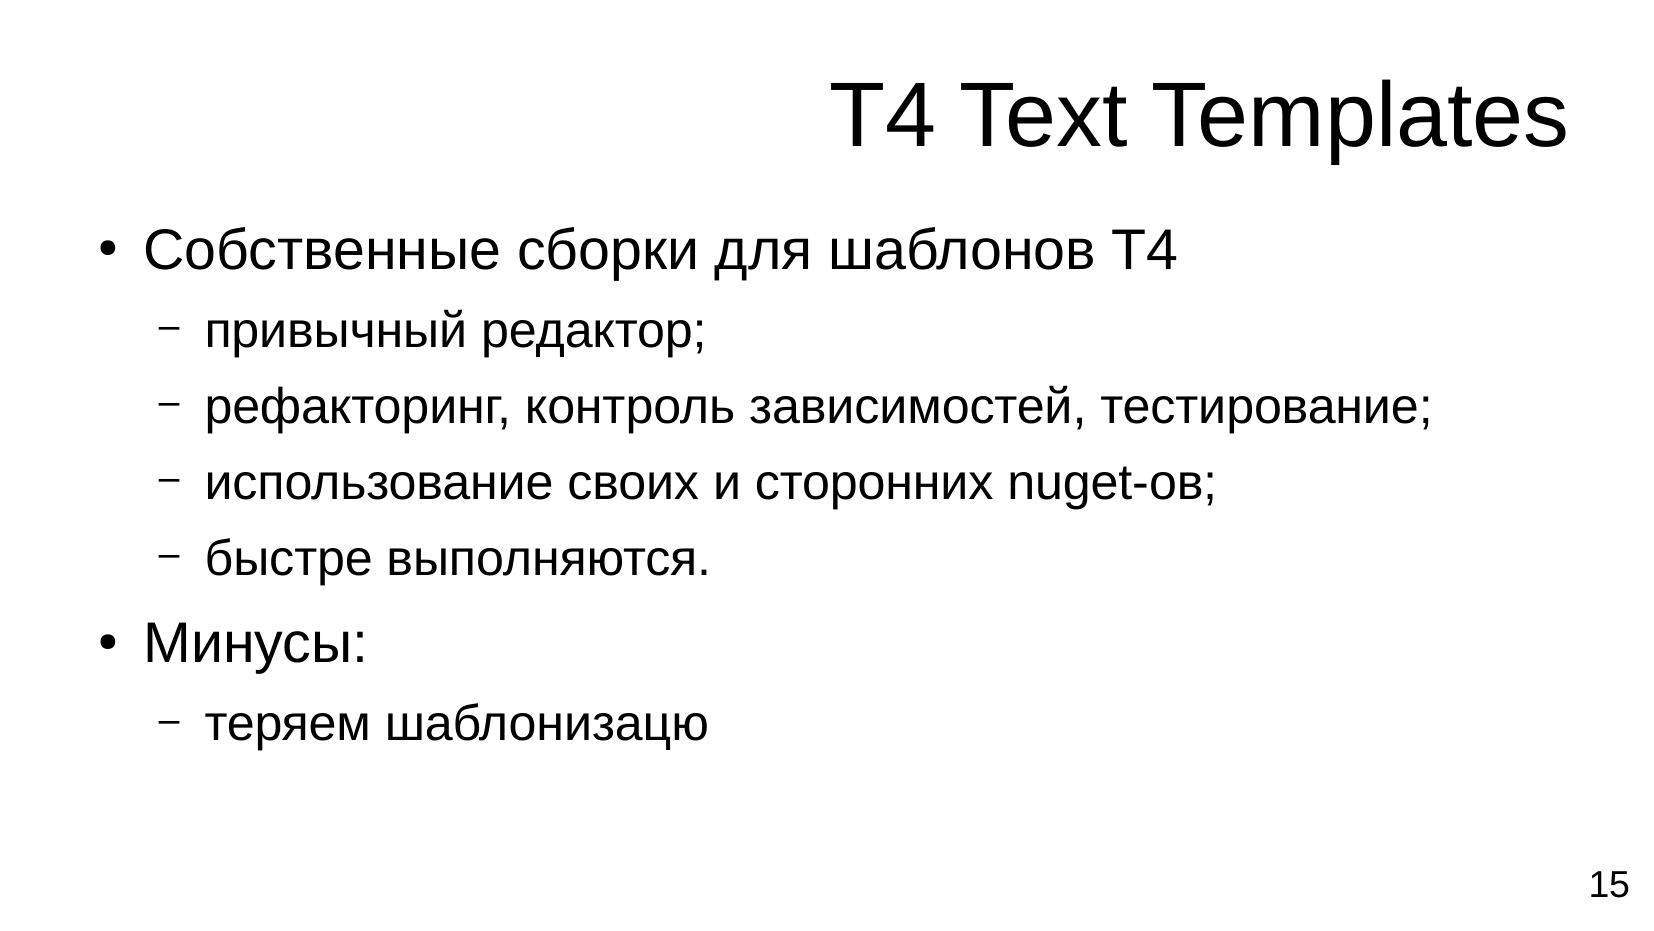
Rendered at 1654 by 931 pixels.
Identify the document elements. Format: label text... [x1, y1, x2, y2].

list Собственные сборки для шаблонов T4 привычный редактор; рефакторинг, контроль зависимостей, тестирование; использование своих и сторонних nuget-ов; быстре выполняются. Минусы: теряем шаблонизацю [82, 217, 1571, 758]
text_box <номер> [1518, 856, 1654, 927]
title T4 Text Templates [82, 37, 1571, 193]
